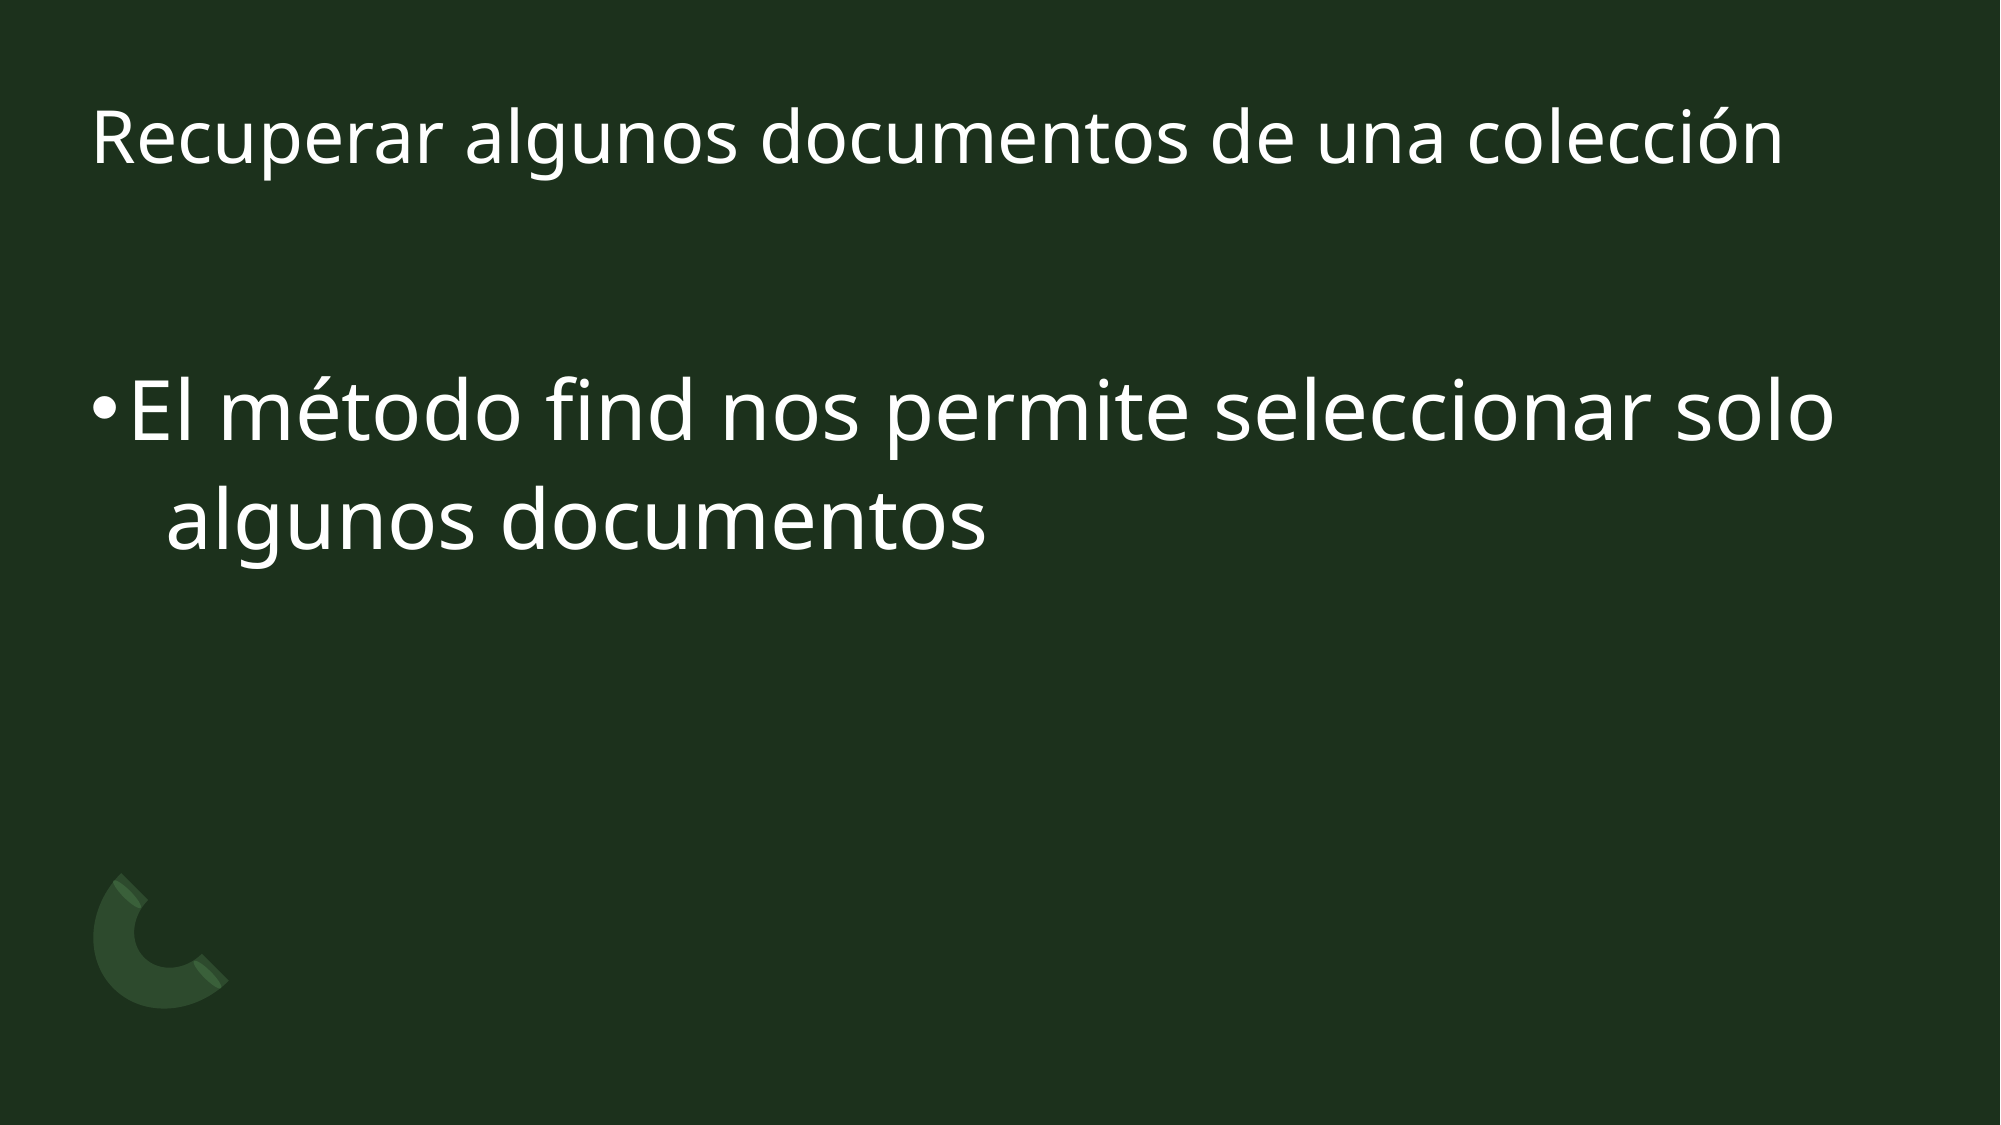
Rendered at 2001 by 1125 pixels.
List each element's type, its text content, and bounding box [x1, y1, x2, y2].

list El método find nos permite seleccionar solo algunos documentos [90, 346, 1910, 1000]
title Recuperar algunos documentos de una colección [90, 90, 1910, 309]
